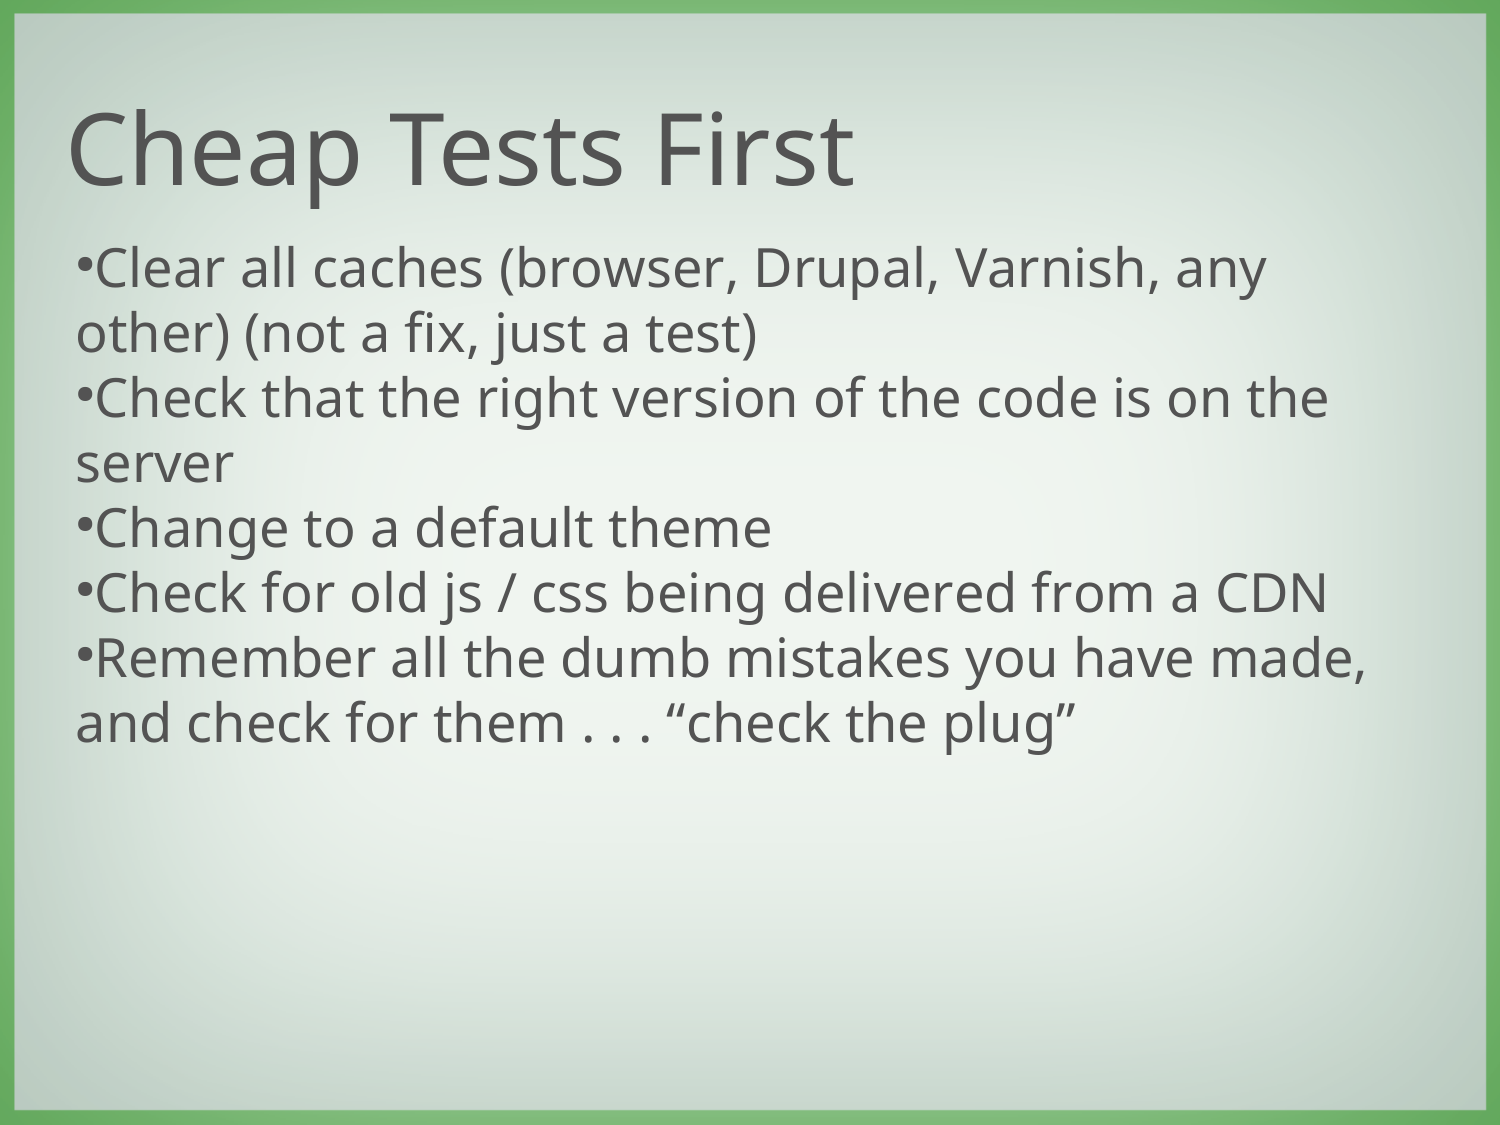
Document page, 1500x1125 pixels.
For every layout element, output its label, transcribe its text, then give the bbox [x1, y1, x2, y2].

text_box Clear all caches (browser, Drupal, Varnish, any other) (not a fix, just a test) Check that the right version of the code is on the server Change to a default theme Check for old js / css being delivered from a CDN Remember all the dumb mistakes you have made, and check for them . . . “check the plug” [60, 225, 1428, 1107]
title Cheap Tests First [50, 63, 1457, 228]
picture [0, 0, 1500, 1125]
list [46, 201, 1453, 1006]
